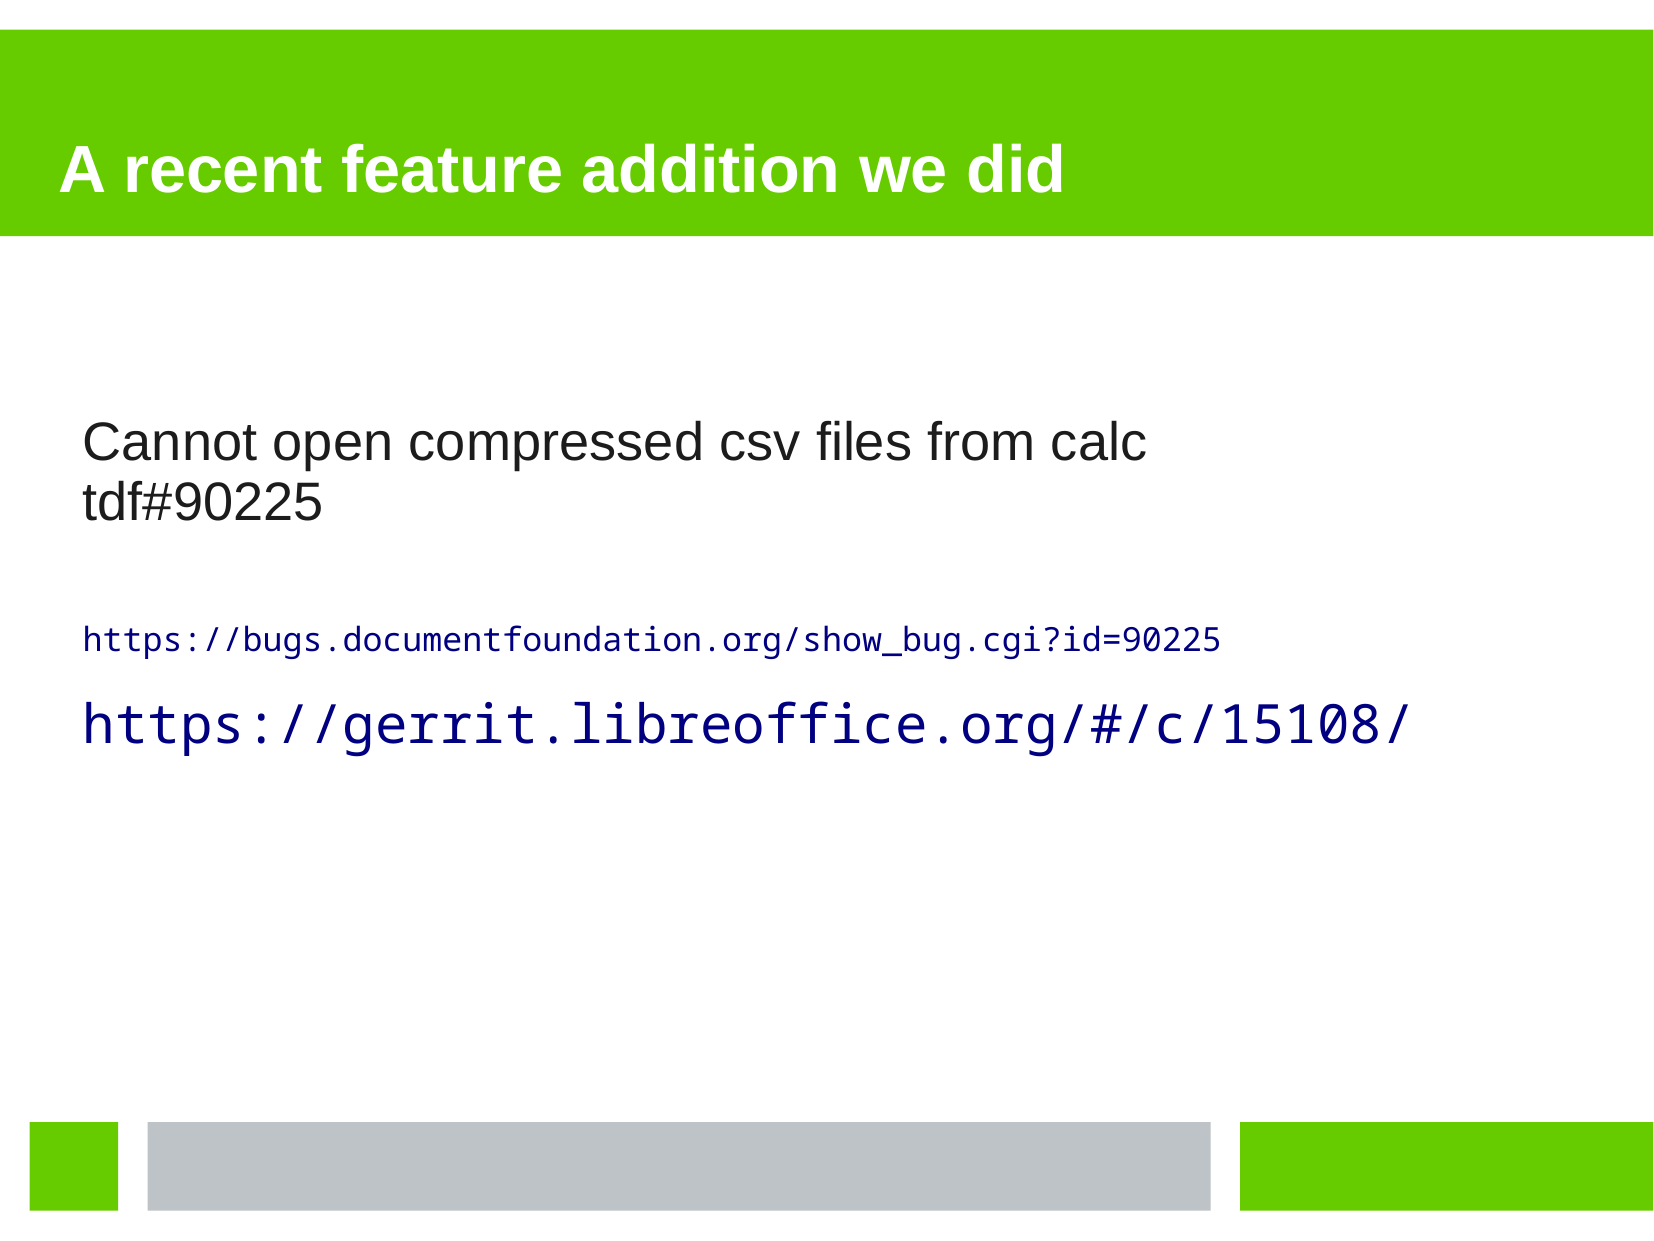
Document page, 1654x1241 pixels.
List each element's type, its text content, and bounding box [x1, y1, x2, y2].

title A recent feature addition we did [59, 59, 1595, 207]
list Cannot open compressed csv files from calc tdf#90225 https://bugs.documentfoundation.org/show_bug.cgi?id=90225 https://gerrit.libreoffice.org/#/c/15108/ [82, 290, 1571, 1010]
